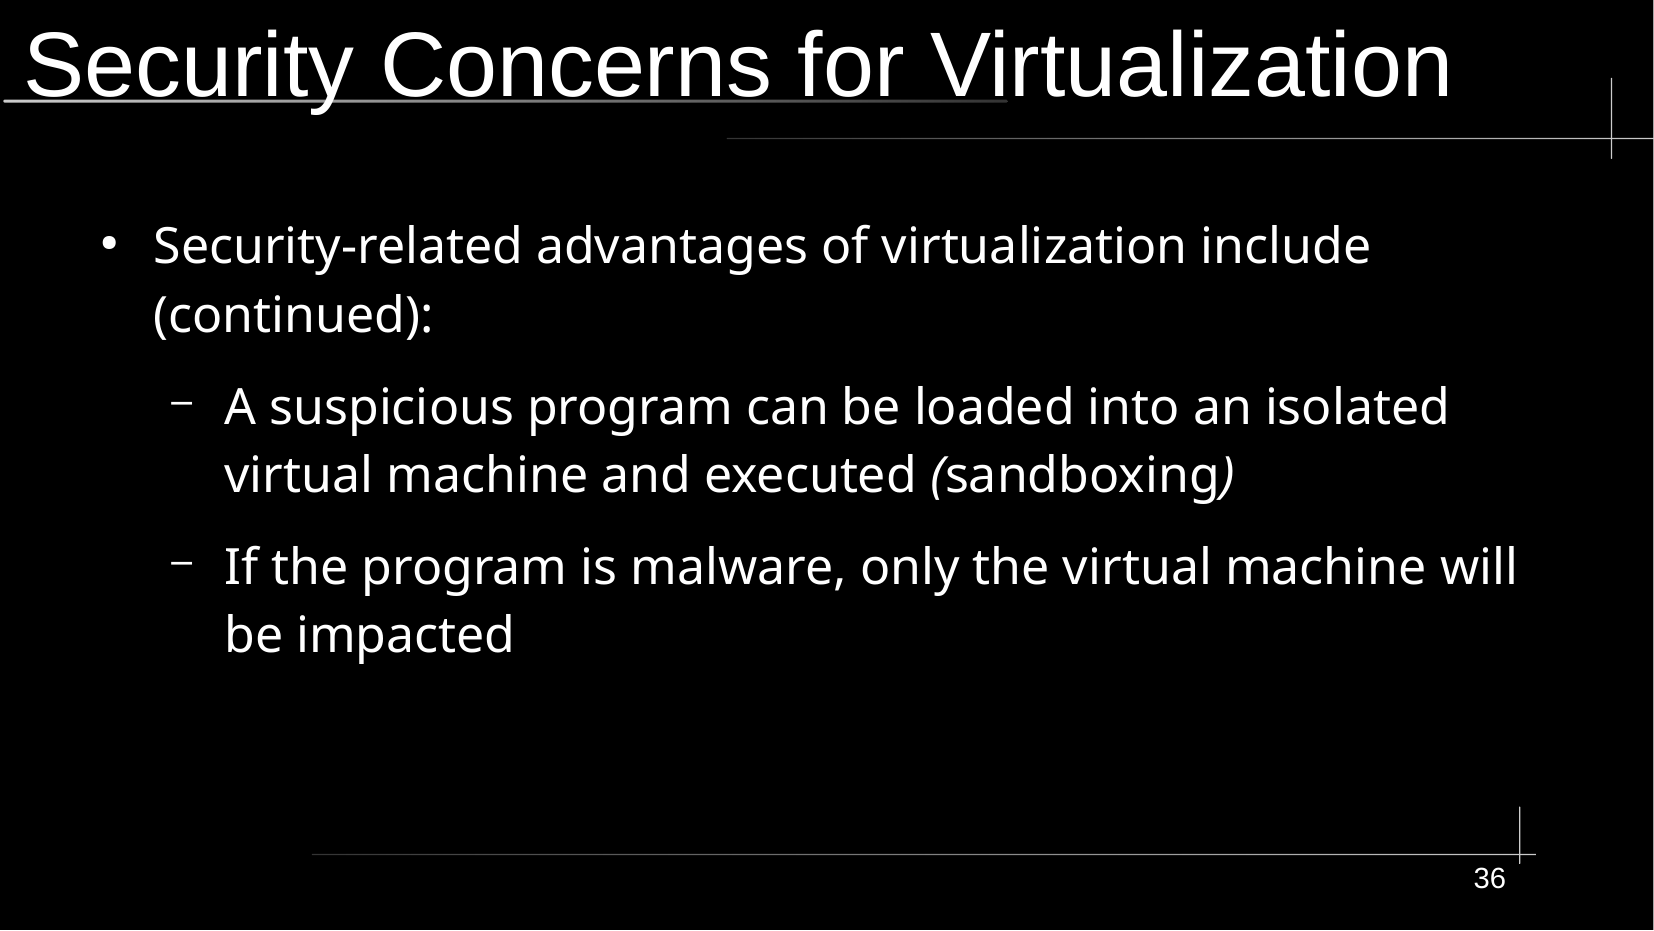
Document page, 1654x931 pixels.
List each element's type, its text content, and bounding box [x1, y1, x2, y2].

list Security-related advantages of virtualization include (continued): A suspicious program can be loaded into an isolated virtual machine and executed (sandboxing) If the program is malware, only the virtual machine will be impacted [82, 210, 1571, 750]
title Security Concerns for Virtualization [23, 11, 1589, 119]
